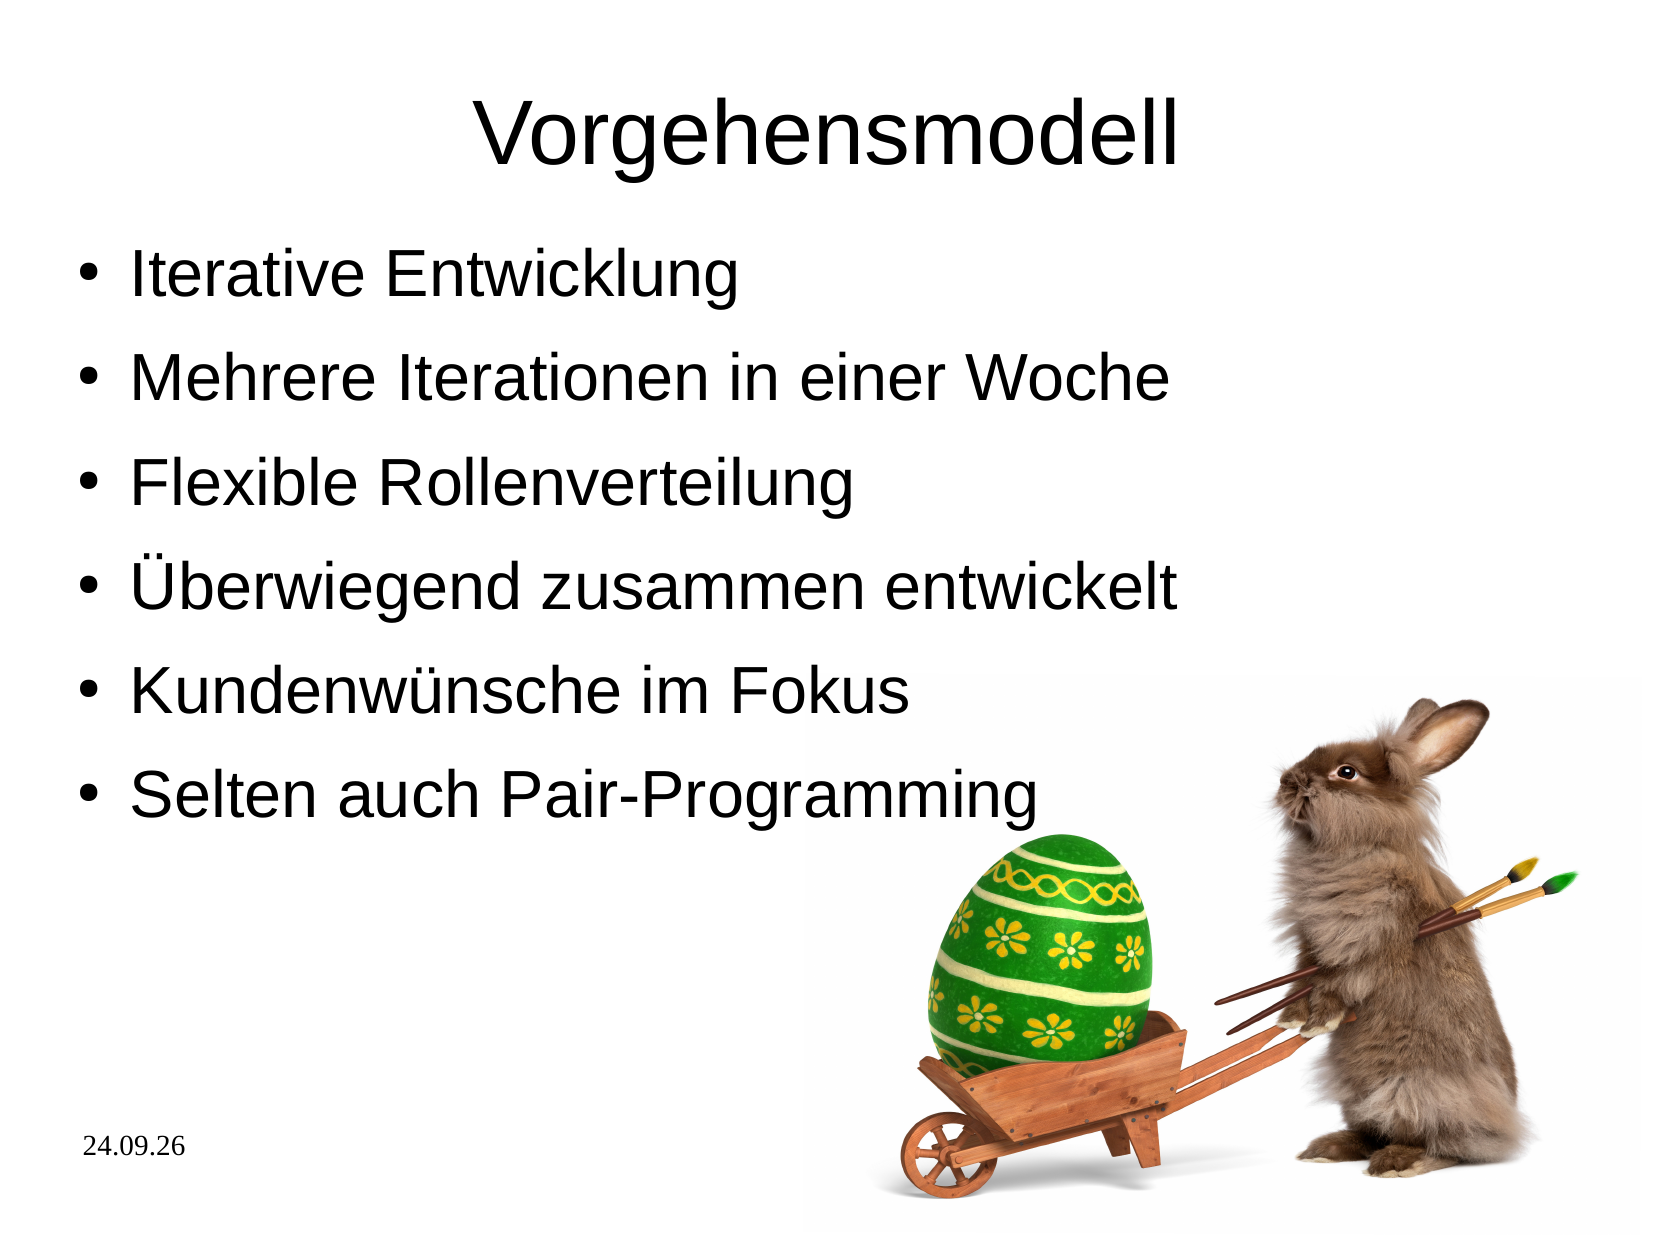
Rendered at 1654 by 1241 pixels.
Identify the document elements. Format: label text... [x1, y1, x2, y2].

title Vorgehensmodell [82, 29, 1571, 237]
list Iterative Entwicklung Mehrere Iterationen in einer Woche Flexible Rollenverteilung Überwiegend zusammen entwickelt Kundenwünsche im Fokus Selten auch Pair-Programming [59, 236, 1418, 921]
picture [805, 678, 1641, 1235]
